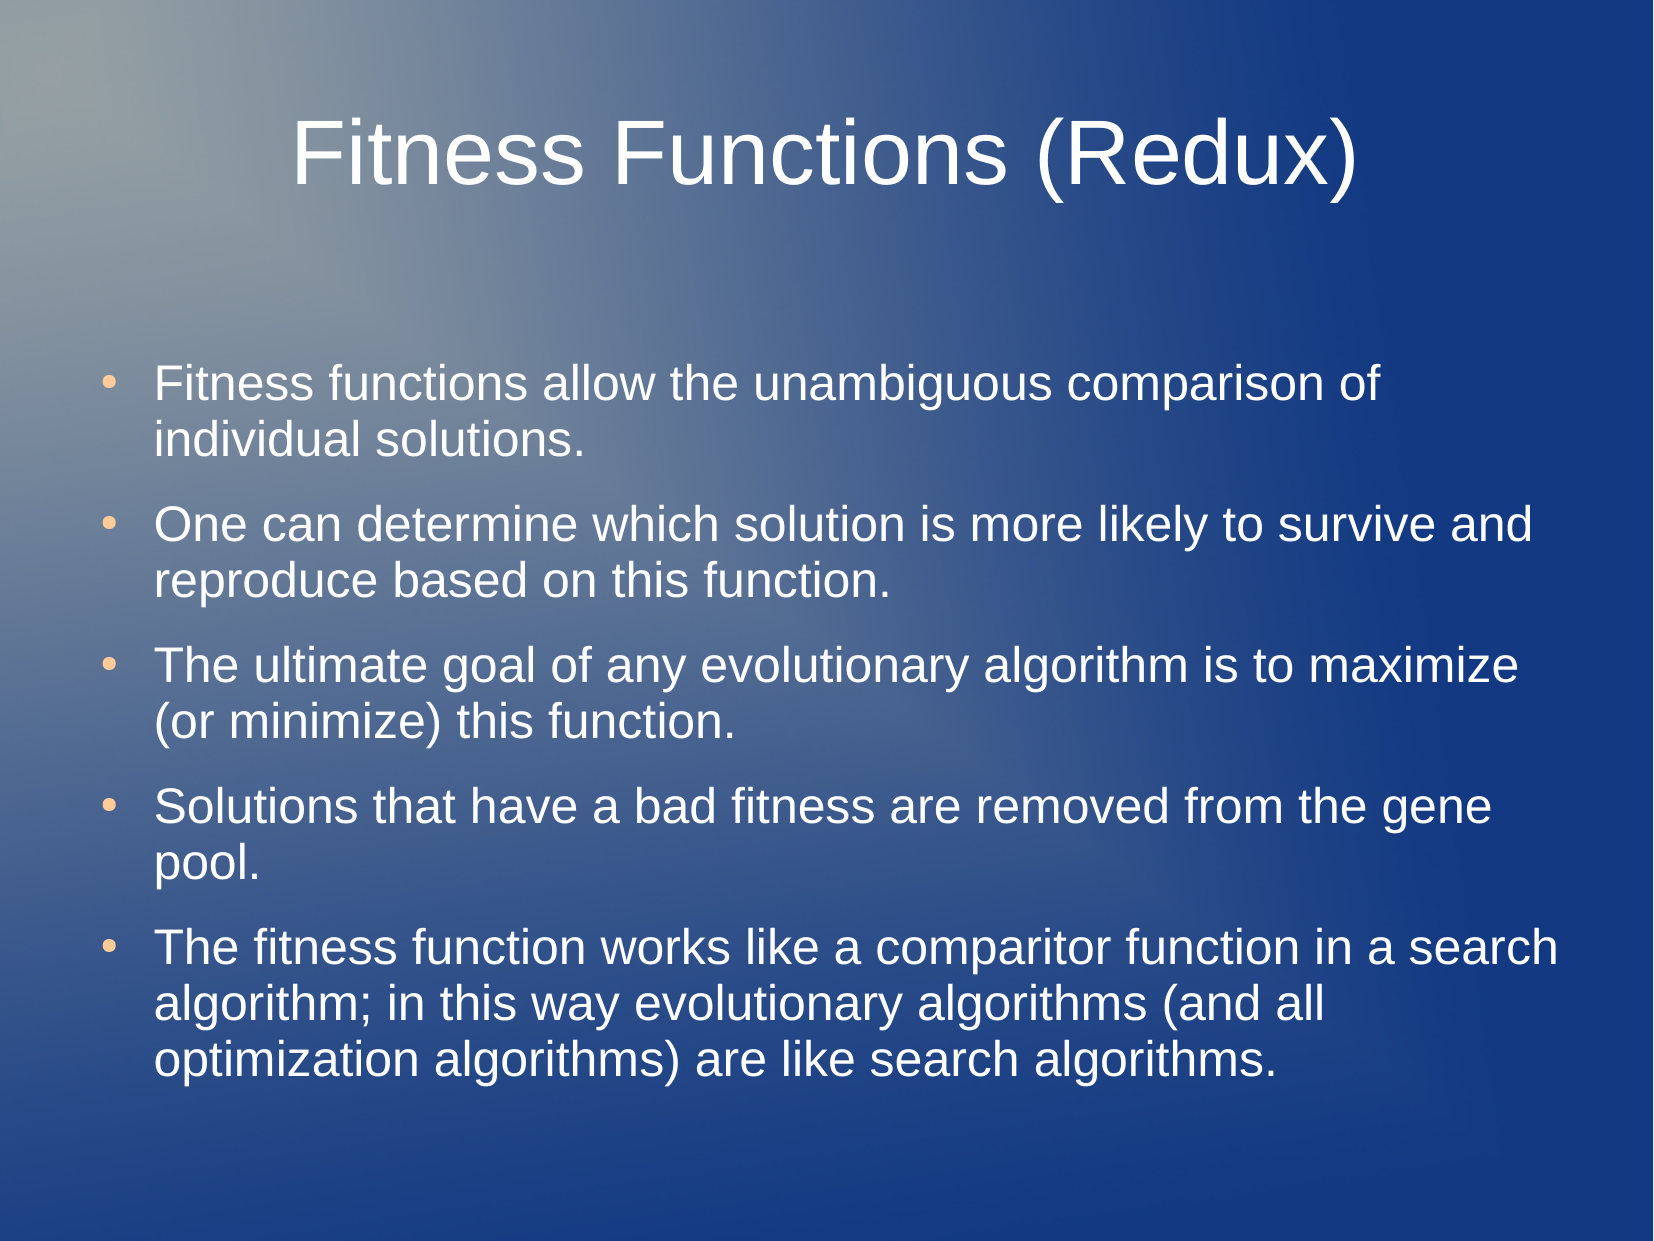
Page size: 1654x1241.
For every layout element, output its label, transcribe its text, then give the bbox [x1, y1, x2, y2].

picture [0, 0, 1654, 1241]
list Fitness functions allow the unambiguous comparison of individual solutions. One can determine which solution is more likely to survive and reproduce based on this function. The ultimate goal of any evolutionary algorithm is to maximize (or minimize) this function. Solutions that have a bad fitness are removed from the gene pool. The fitness function works like a comparitor function in a search algorithm; in this way evolutionary algorithms (and all optimization algorithms) are like search algorithms. [82, 355, 1571, 1087]
title Fitness Functions (Redux) [82, 49, 1571, 257]
